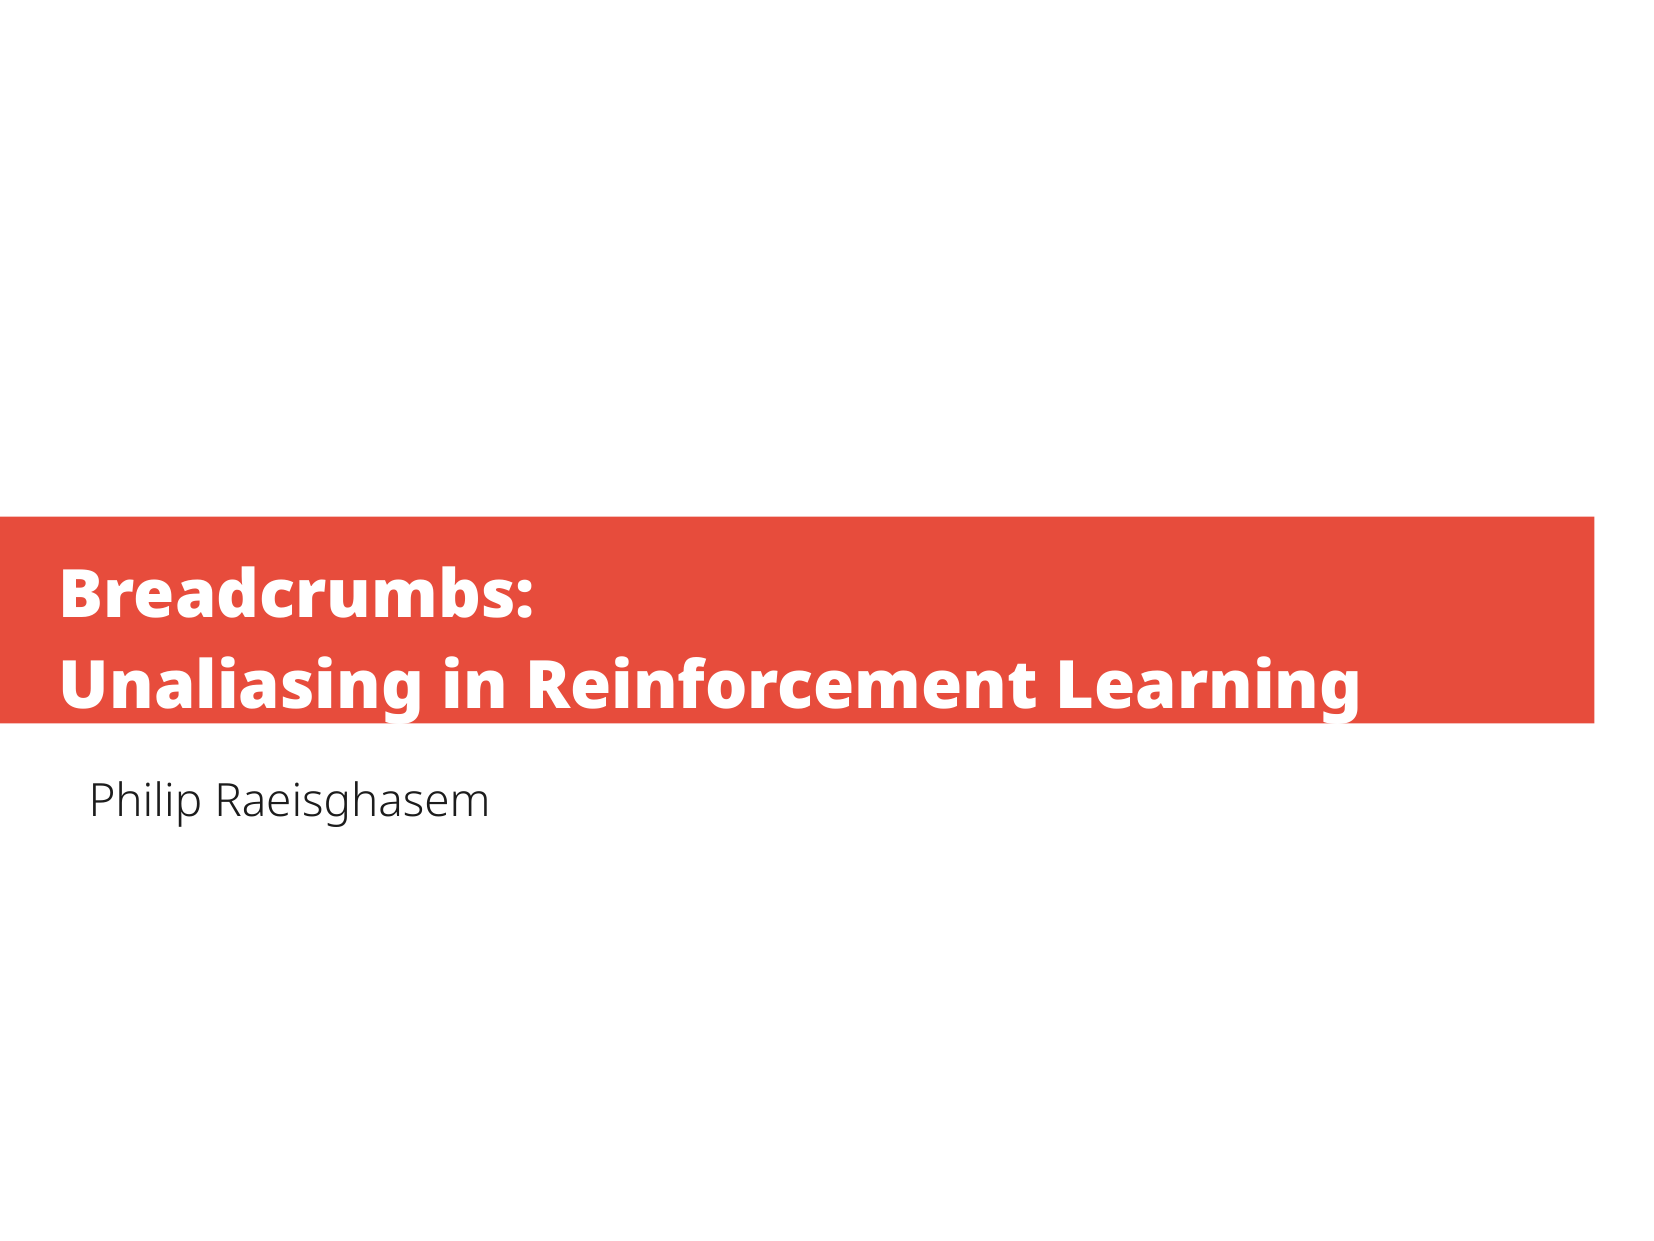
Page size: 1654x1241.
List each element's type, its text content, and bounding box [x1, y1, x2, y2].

subtitle Philip Raeisghasem [88, 767, 1595, 1182]
title Breadcrumbs: Unaliasing in Reinforcement Learning [59, 546, 1595, 694]
